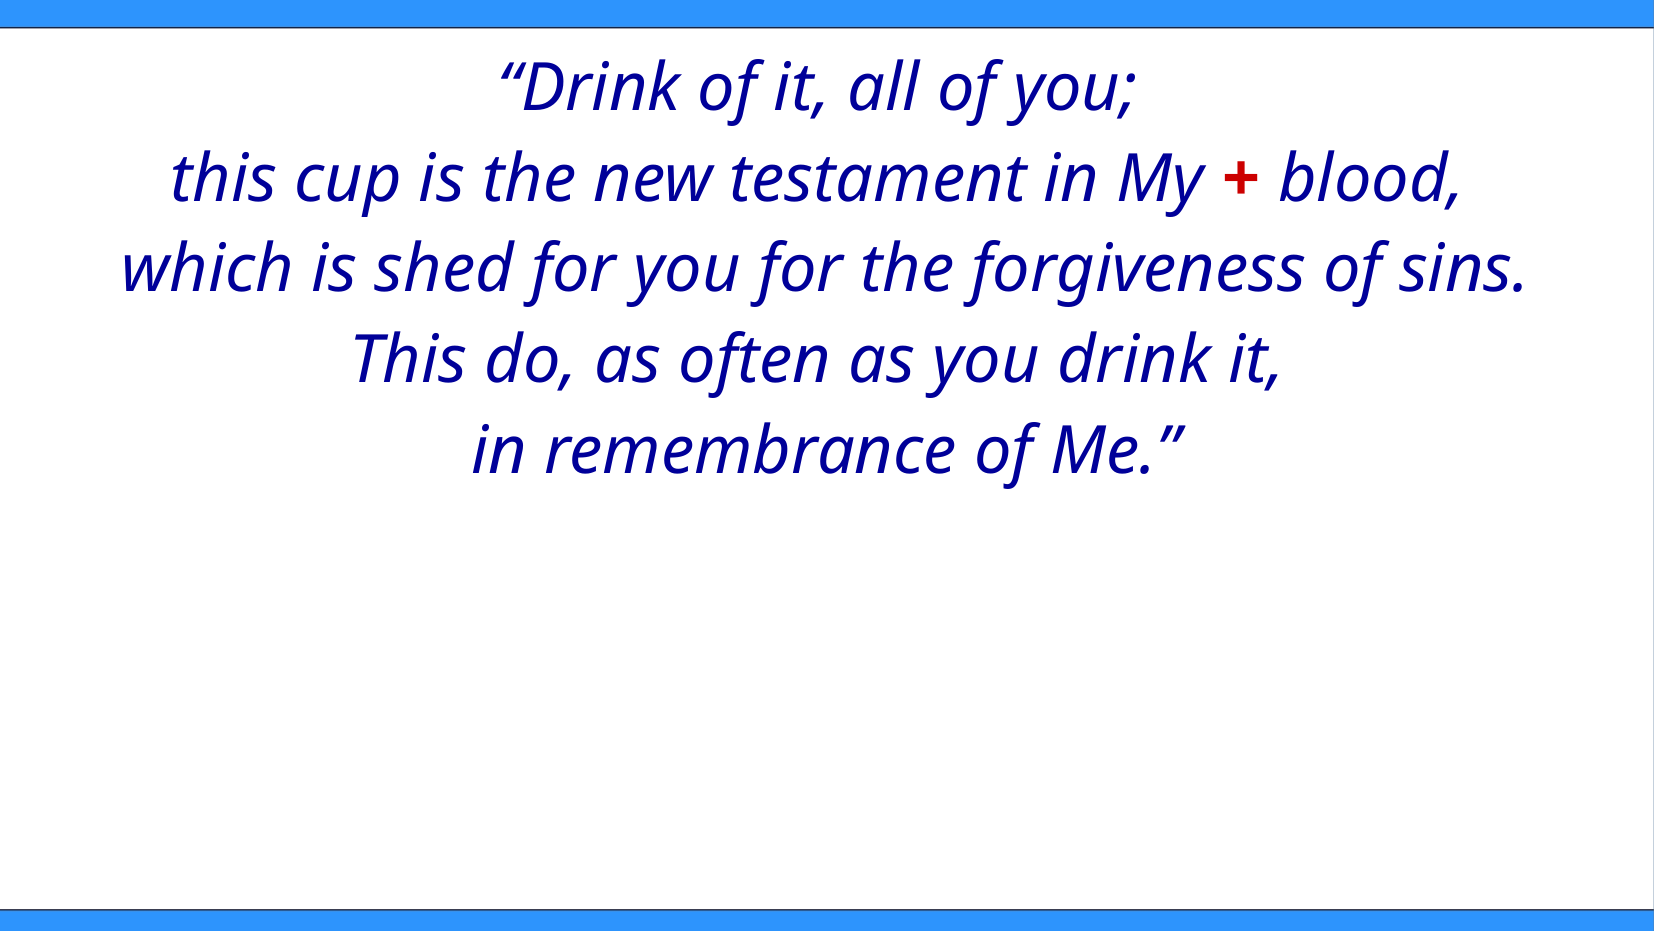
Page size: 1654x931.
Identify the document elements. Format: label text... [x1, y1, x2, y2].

picture [0, 0, 1654, 931]
text_box “Drink of it, all of you; this cup is the new testament in My + blood, which is shed for you for the forgiveness of sins. This do, as often as you drink it, in remembrance of Me.” [76, 31, 1577, 491]
